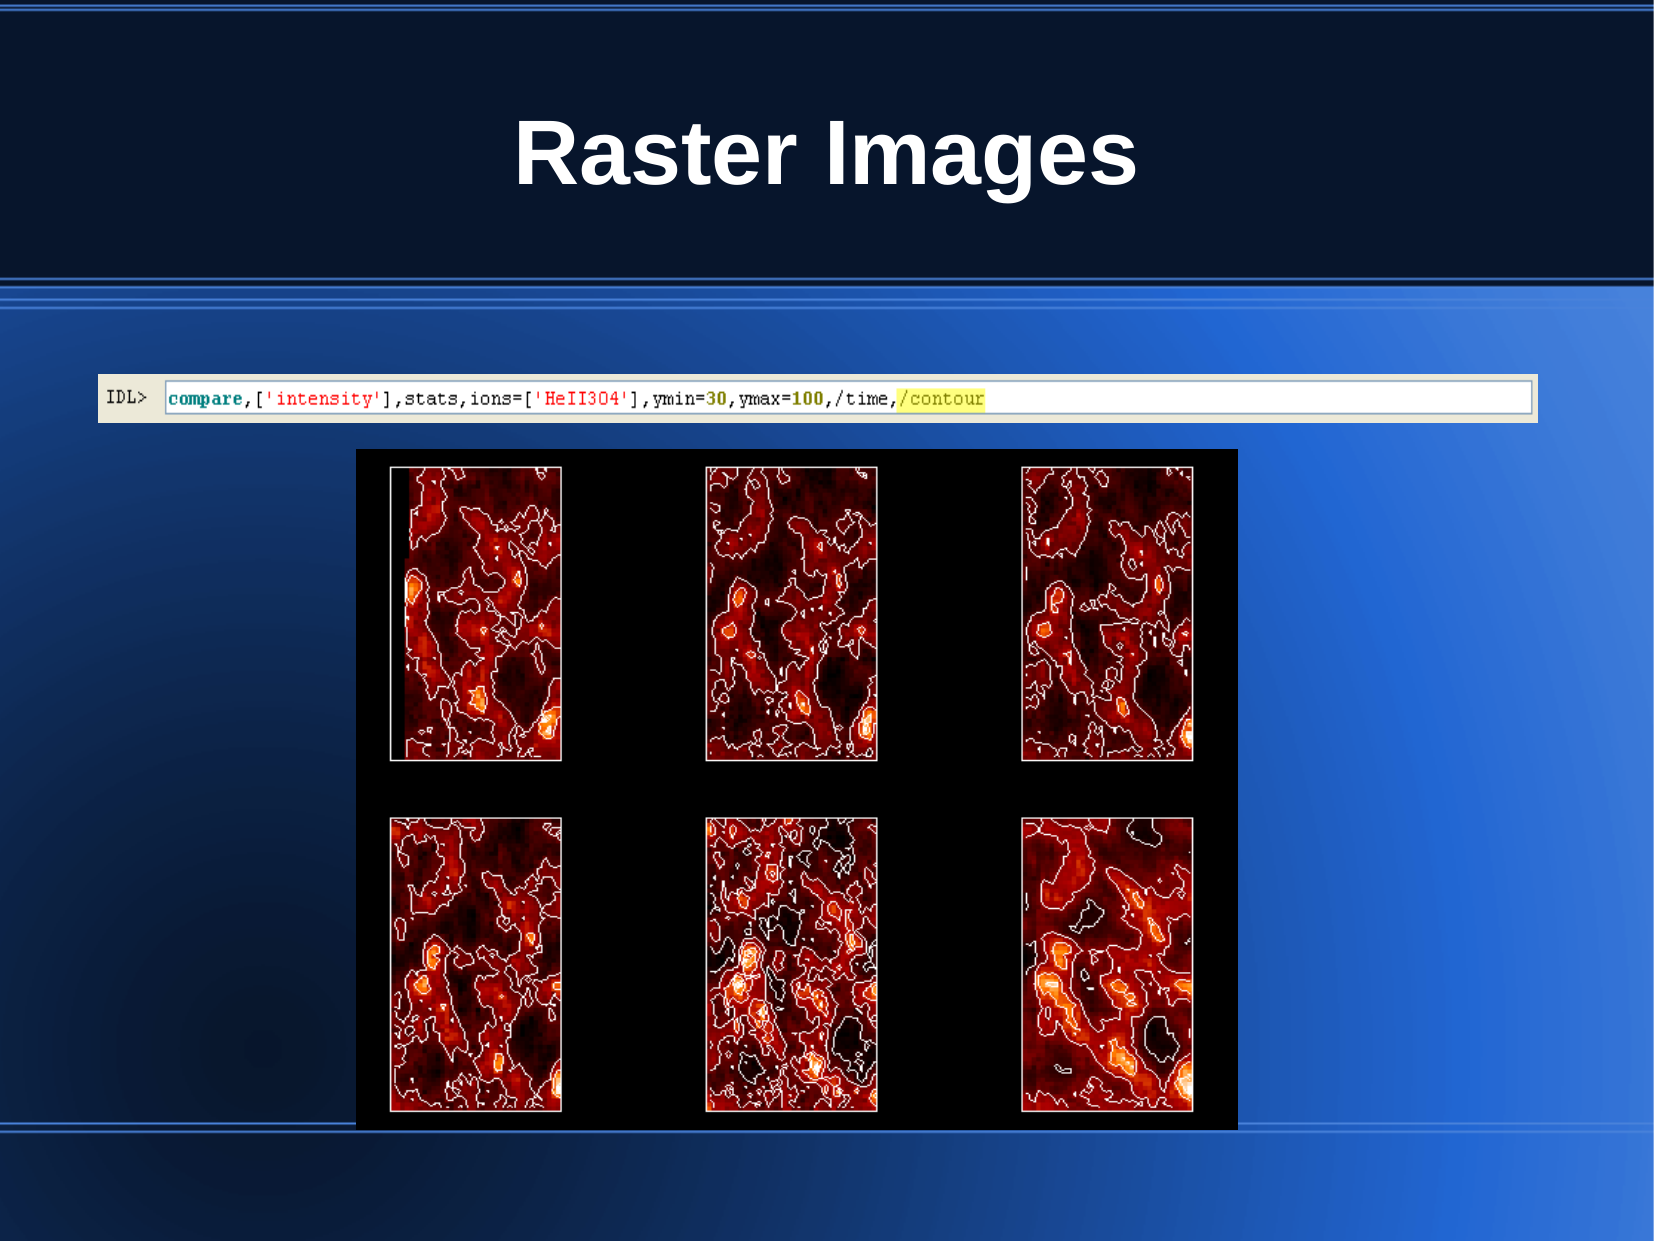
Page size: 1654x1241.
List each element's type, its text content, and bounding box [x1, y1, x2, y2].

picture [0, 0, 1654, 1241]
title Raster Images [82, 56, 1571, 250]
